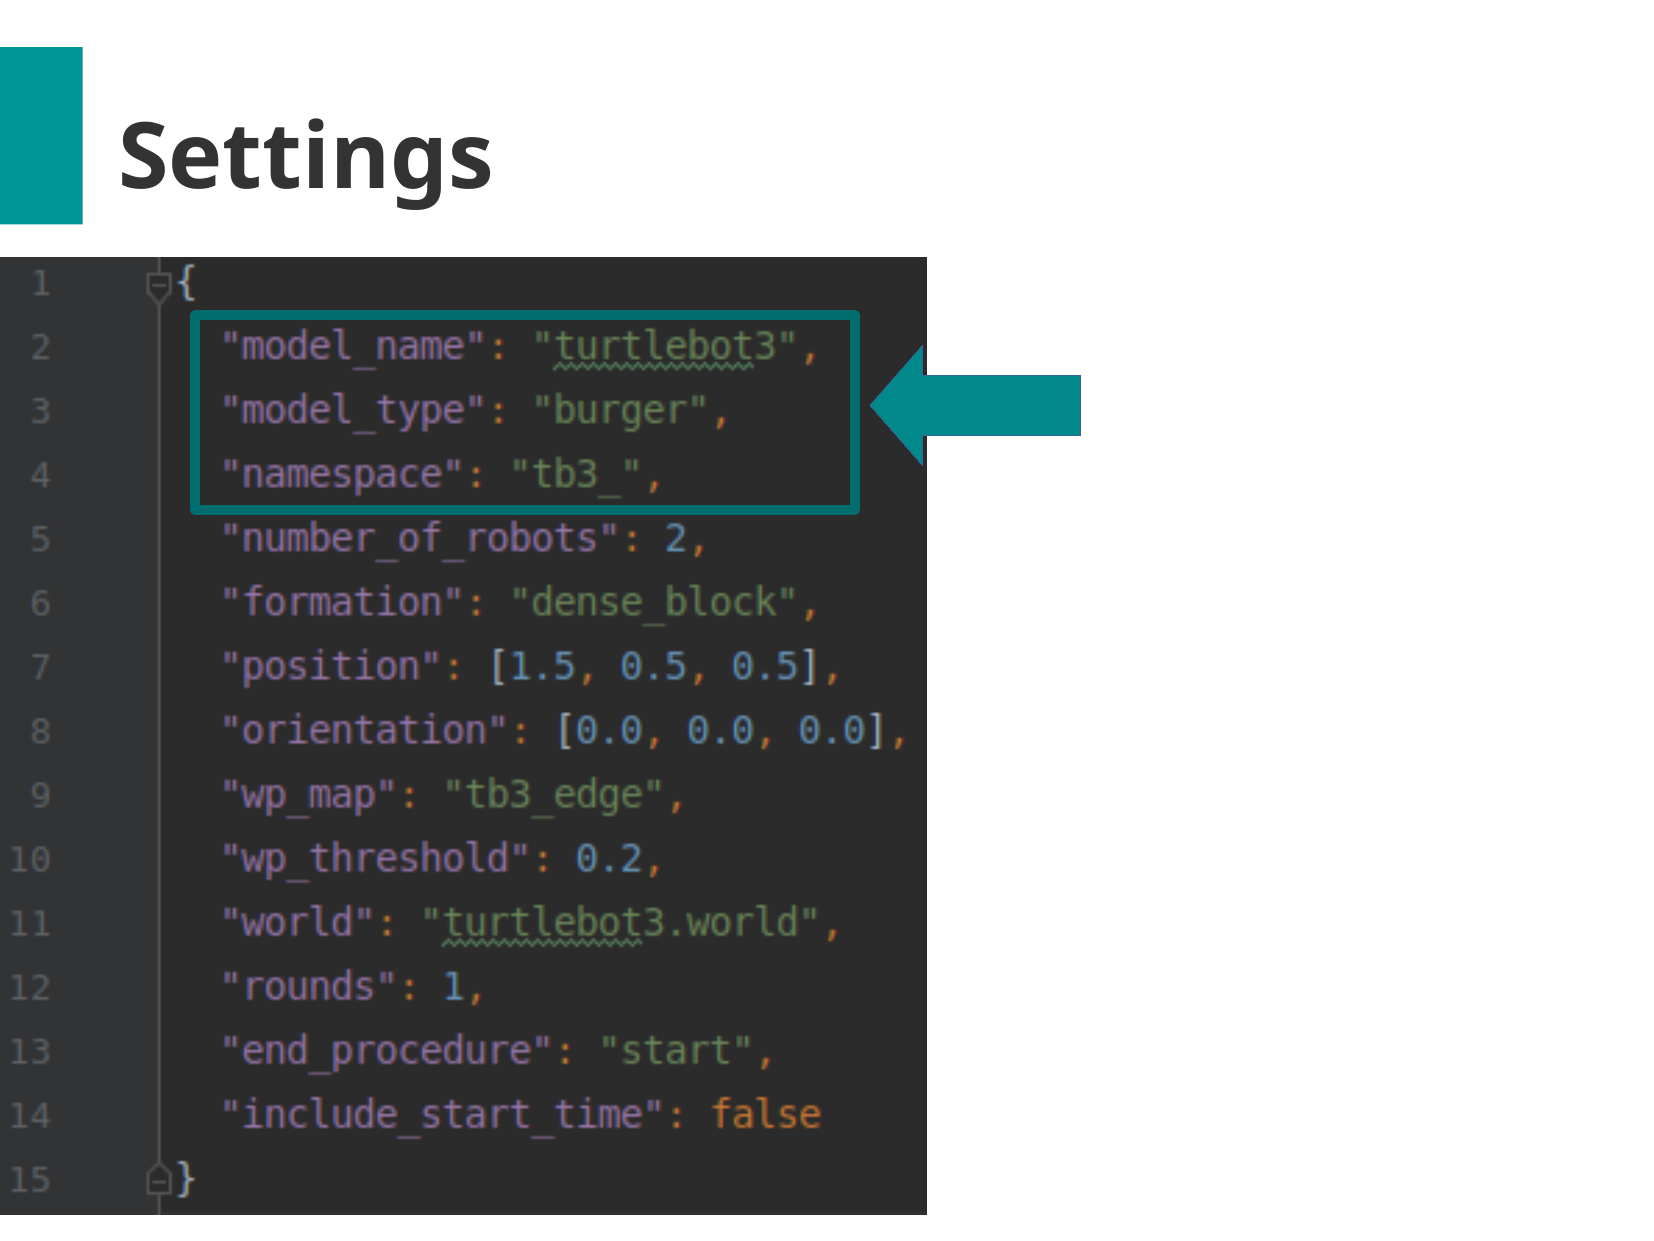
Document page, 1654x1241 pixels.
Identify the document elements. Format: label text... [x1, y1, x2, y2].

picture [0, 257, 927, 1216]
text_box [870, 345, 1081, 466]
title Settings [118, 49, 1571, 257]
